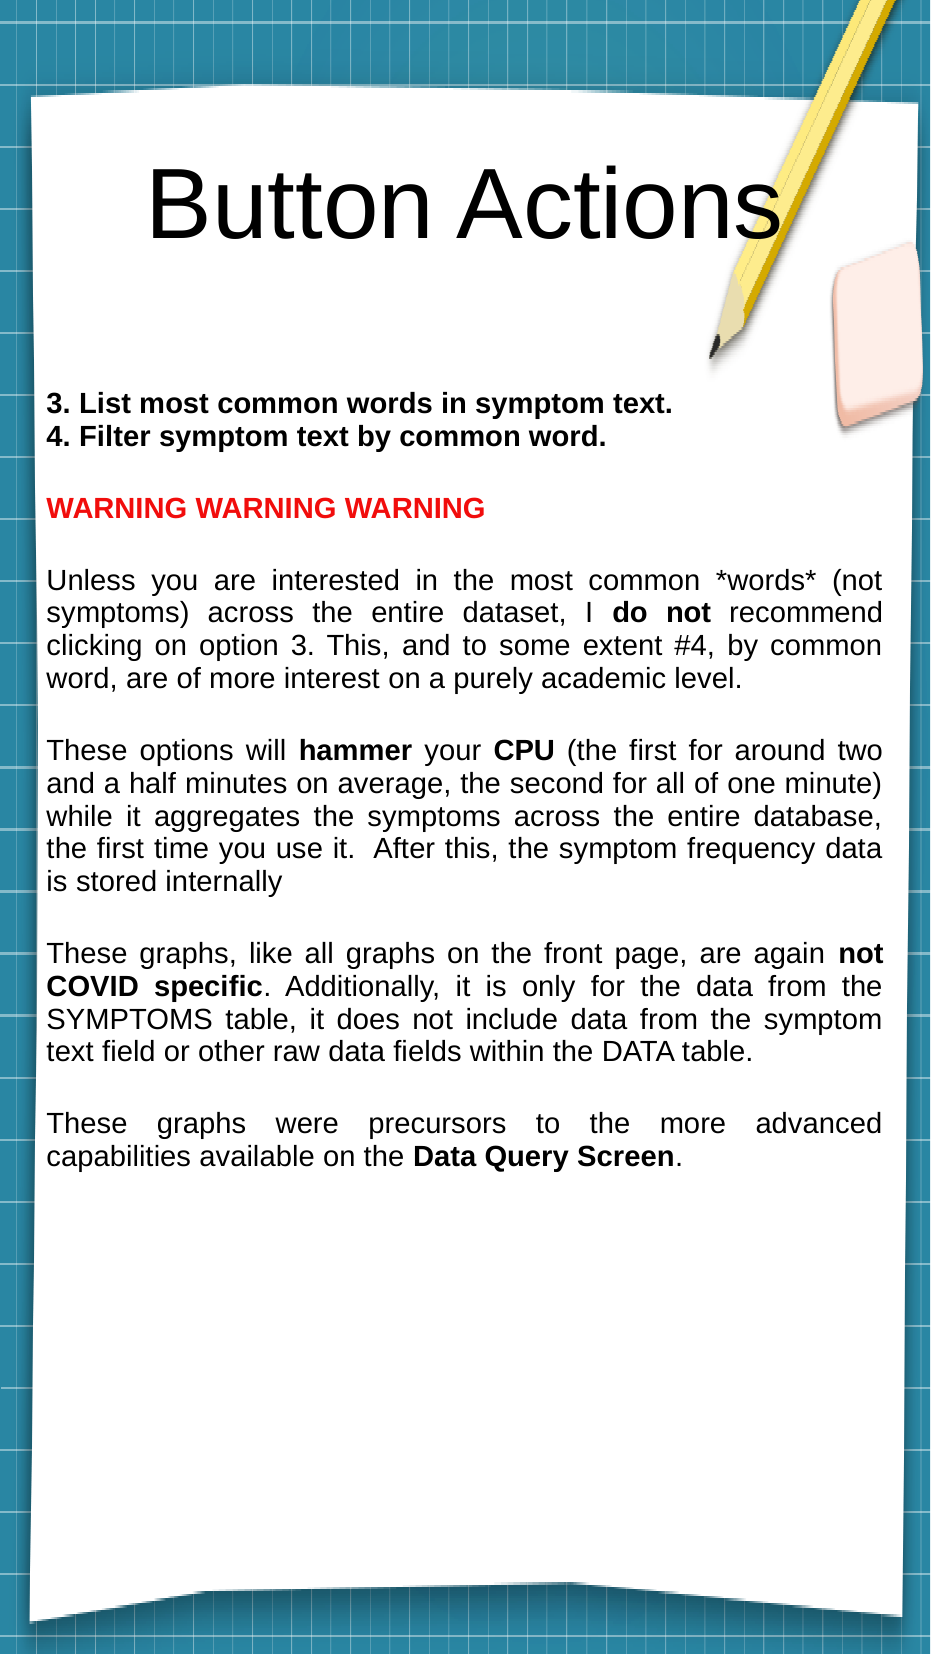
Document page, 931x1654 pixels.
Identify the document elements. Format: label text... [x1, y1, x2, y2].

title Button Actions [46, 65, 884, 342]
picture [0, 0, 931, 1654]
list 3. List most common words in symptom text. 4. Filter symptom text by common word. WARNING WARNING WARNING Unless you are interested in the most common *words* (not symptoms) across the entire dataset, I do not recommend clicking on option 3. This, and to some extent #4, by common word, are of more interest on a purely academic level. These options will hammer your CPU (the first for around two and a half minutes on average, the second for all of one minute) while it aggregates the symptoms across the entire database, the first time you use it. After this, the symptom frequency data is stored internally These graphs, like all graphs on the front page, are again not COVID specific. Additionally, it is only for the data from the SYMPTOMS table, it does not include data from the symptom text field or other raw data fields within the DATA table. These graphs were precursors to the more advanced capabilities available on the Data Query Screen. [46, 386, 884, 1346]
